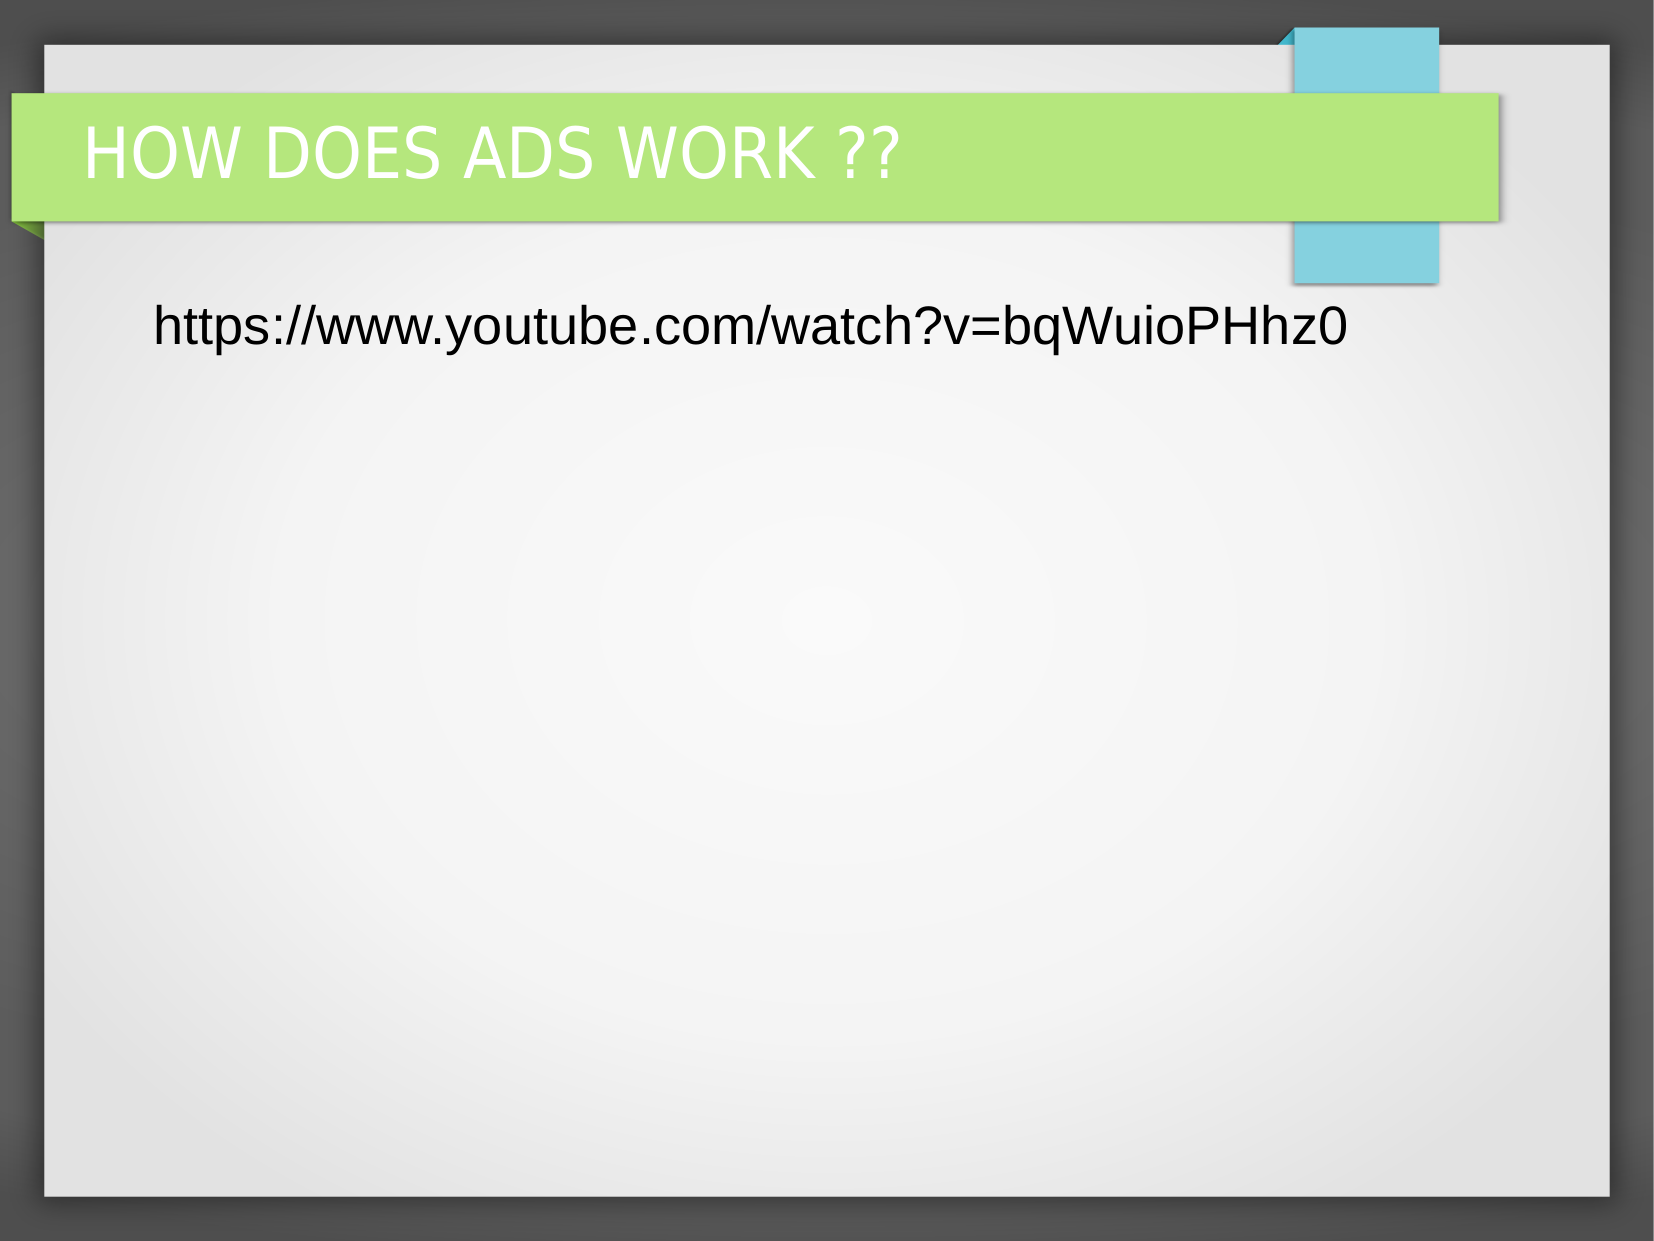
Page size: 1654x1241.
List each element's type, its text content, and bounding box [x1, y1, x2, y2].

list https://www.youtube.com/watch?v=bqWuioPHhz0 [82, 295, 1571, 1015]
title HOW DOES ADS WORK ?? [82, 94, 1264, 213]
picture [0, 0, 1654, 1241]
